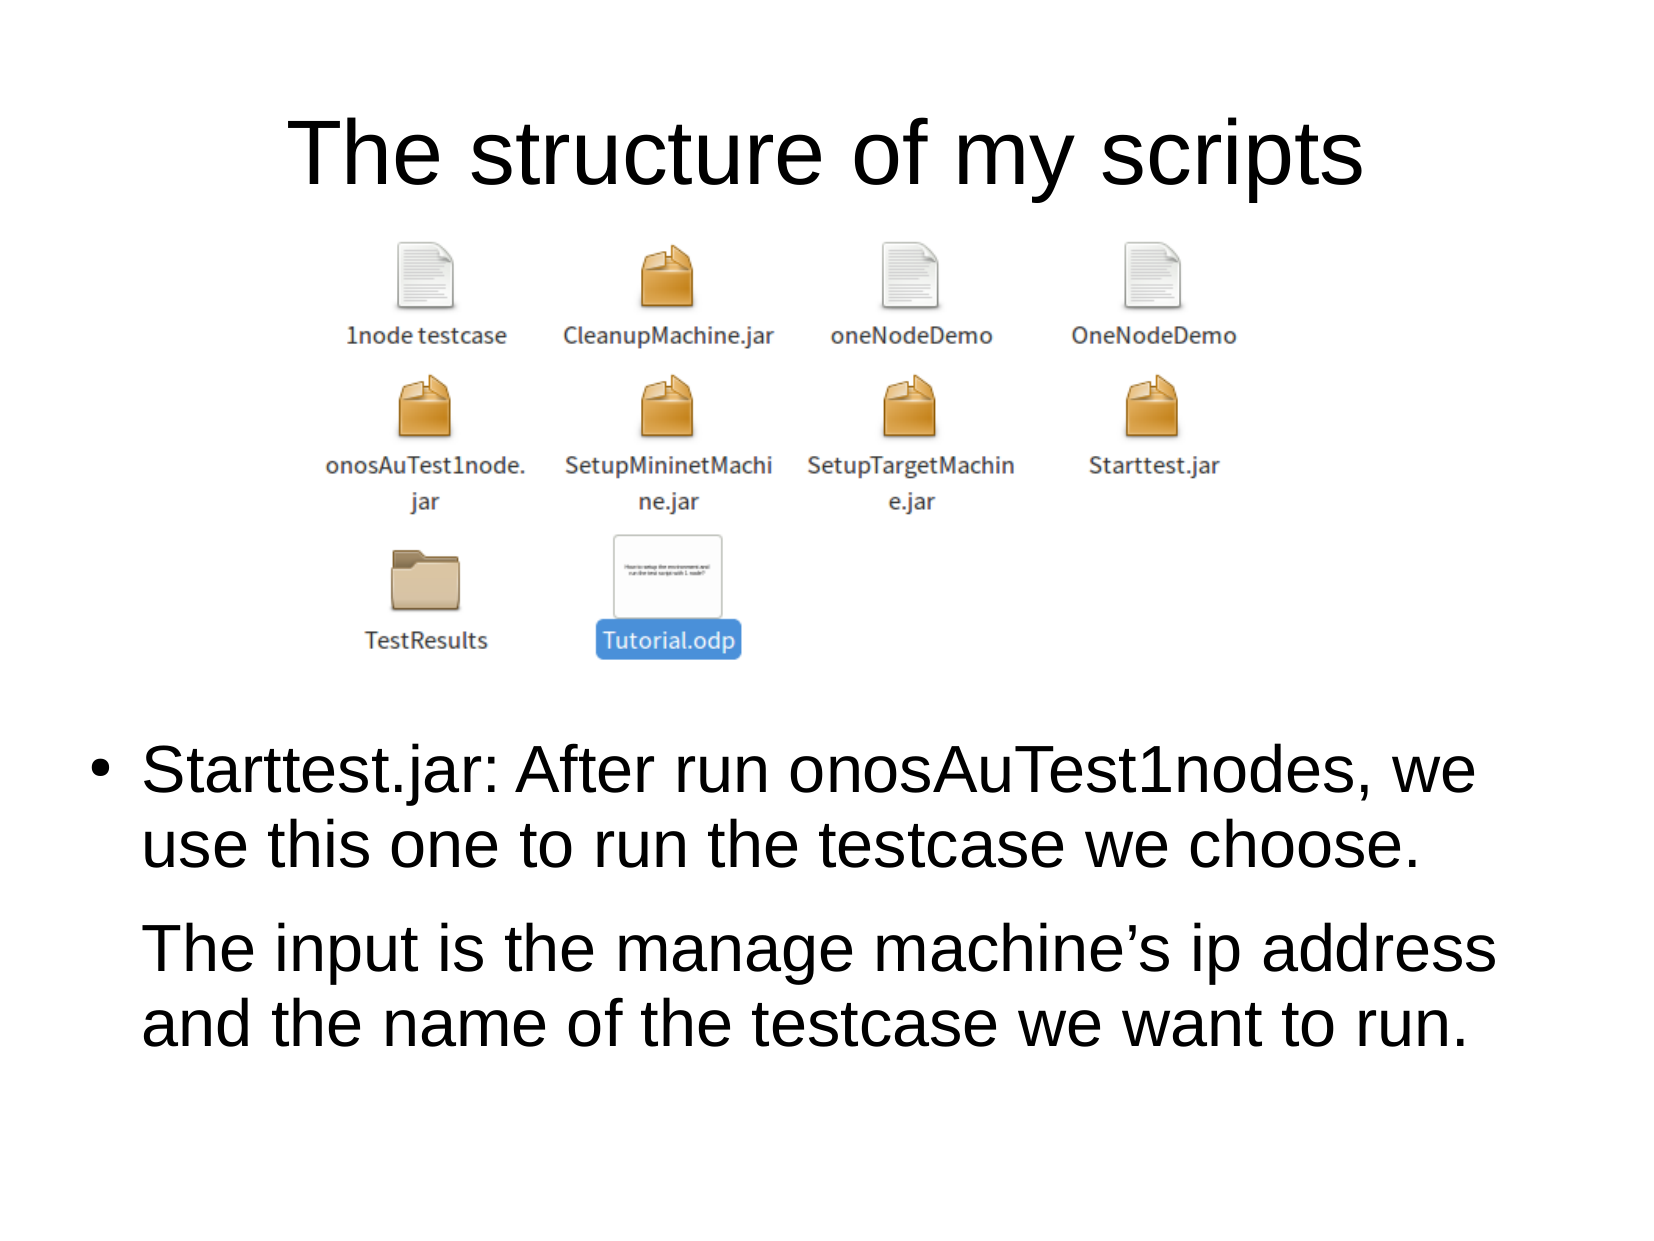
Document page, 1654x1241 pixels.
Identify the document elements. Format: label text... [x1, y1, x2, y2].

picture [321, 236, 1264, 674]
list Starttest.jar: After run onosAuTest1nodes, we use this one to run the testcase we choose. The input is the manage machine’s ip address and the name of the testcase we want to run. [70, 732, 1524, 1170]
title The structure of my scripts [82, 49, 1571, 257]
